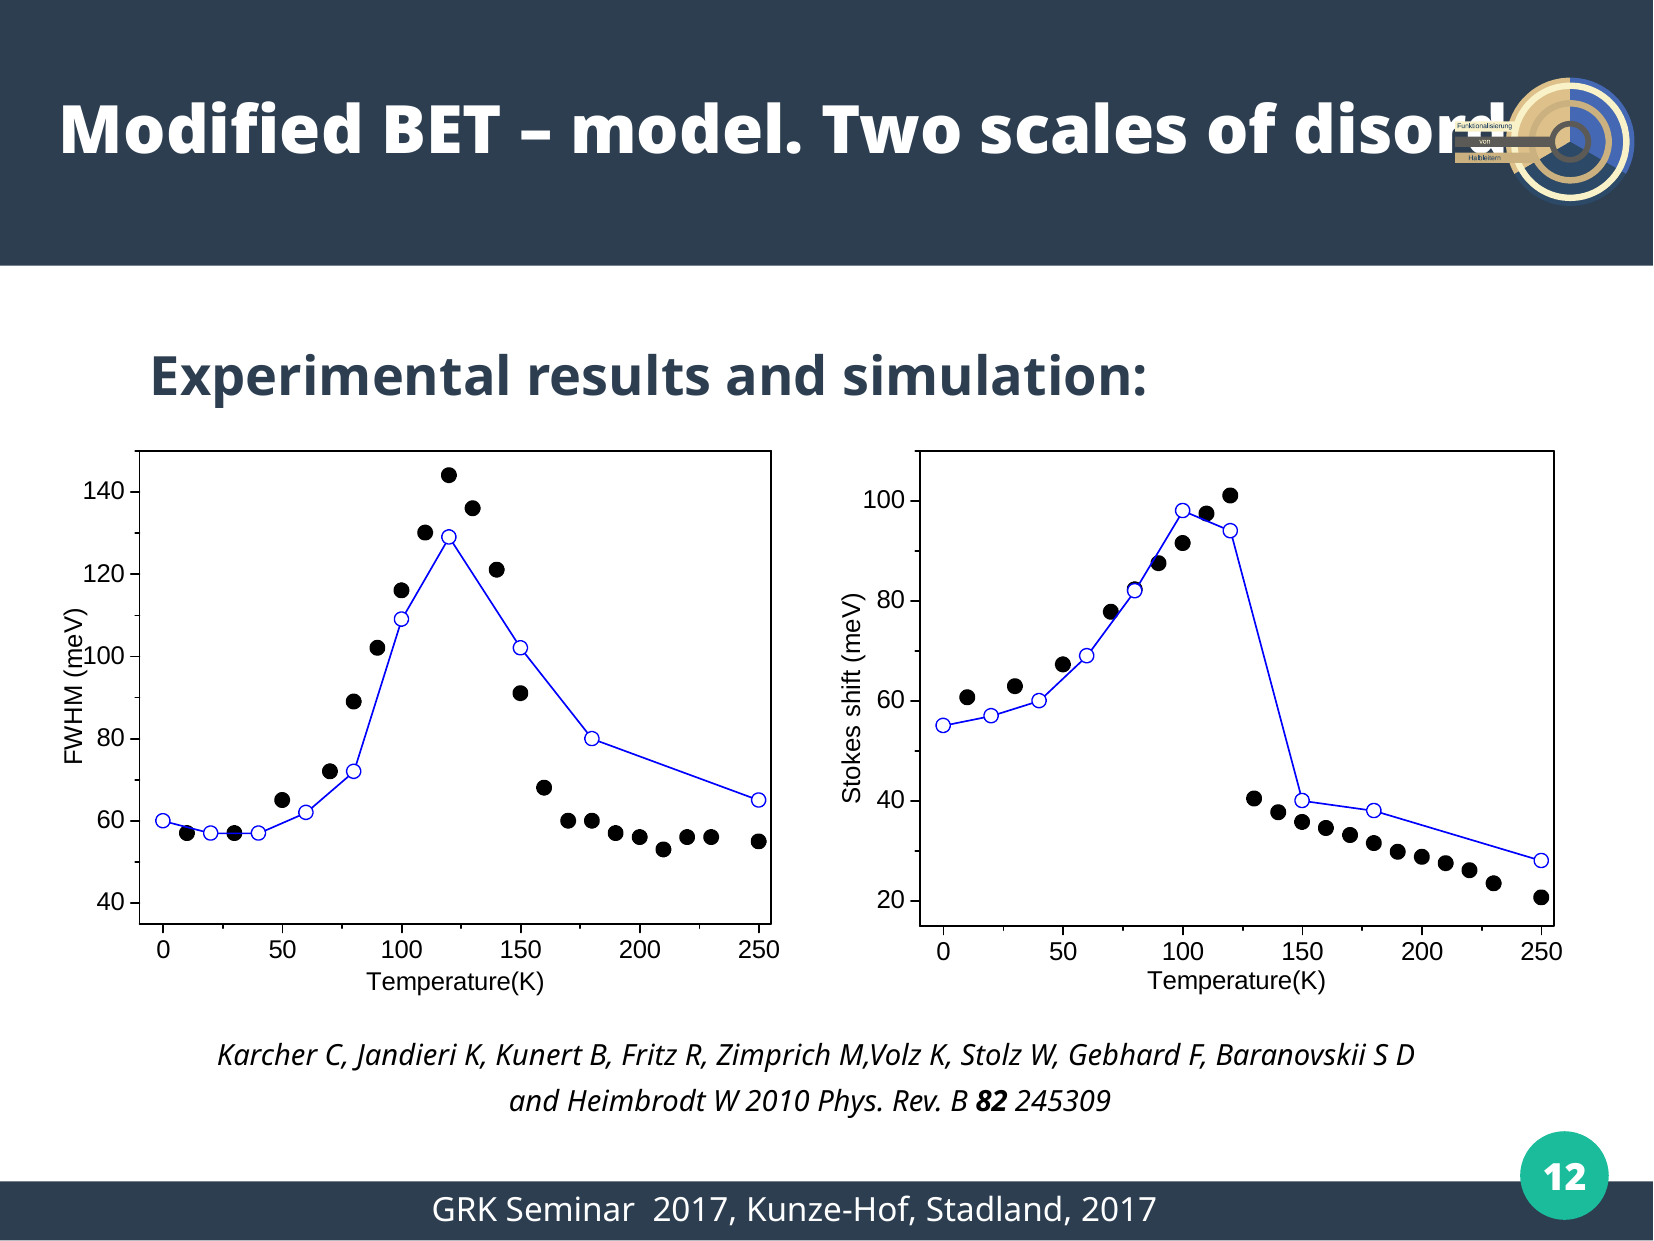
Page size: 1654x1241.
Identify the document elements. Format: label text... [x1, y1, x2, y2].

text_box Karcher C, Jandieri K, Kunert B, Fritz R, Zimprich M,Volz K, Stolz W, Gebhard F, Baranovskii S D and Heimbrodt W 2010 Phys. Rev. B 82 245309 [180, 1005, 1441, 1119]
text_box Experimental results and simulation: [135, 330, 1561, 413]
text_box GRK Seminar 2017, Kunze-Hof, Stadland, 2017 [135, 1178, 1456, 1241]
picture [824, 435, 1578, 1006]
picture [44, 435, 795, 1003]
picture [1455, 77, 1636, 207]
title Modified BET – model. Two scales of disorder [58, 49, 1594, 207]
